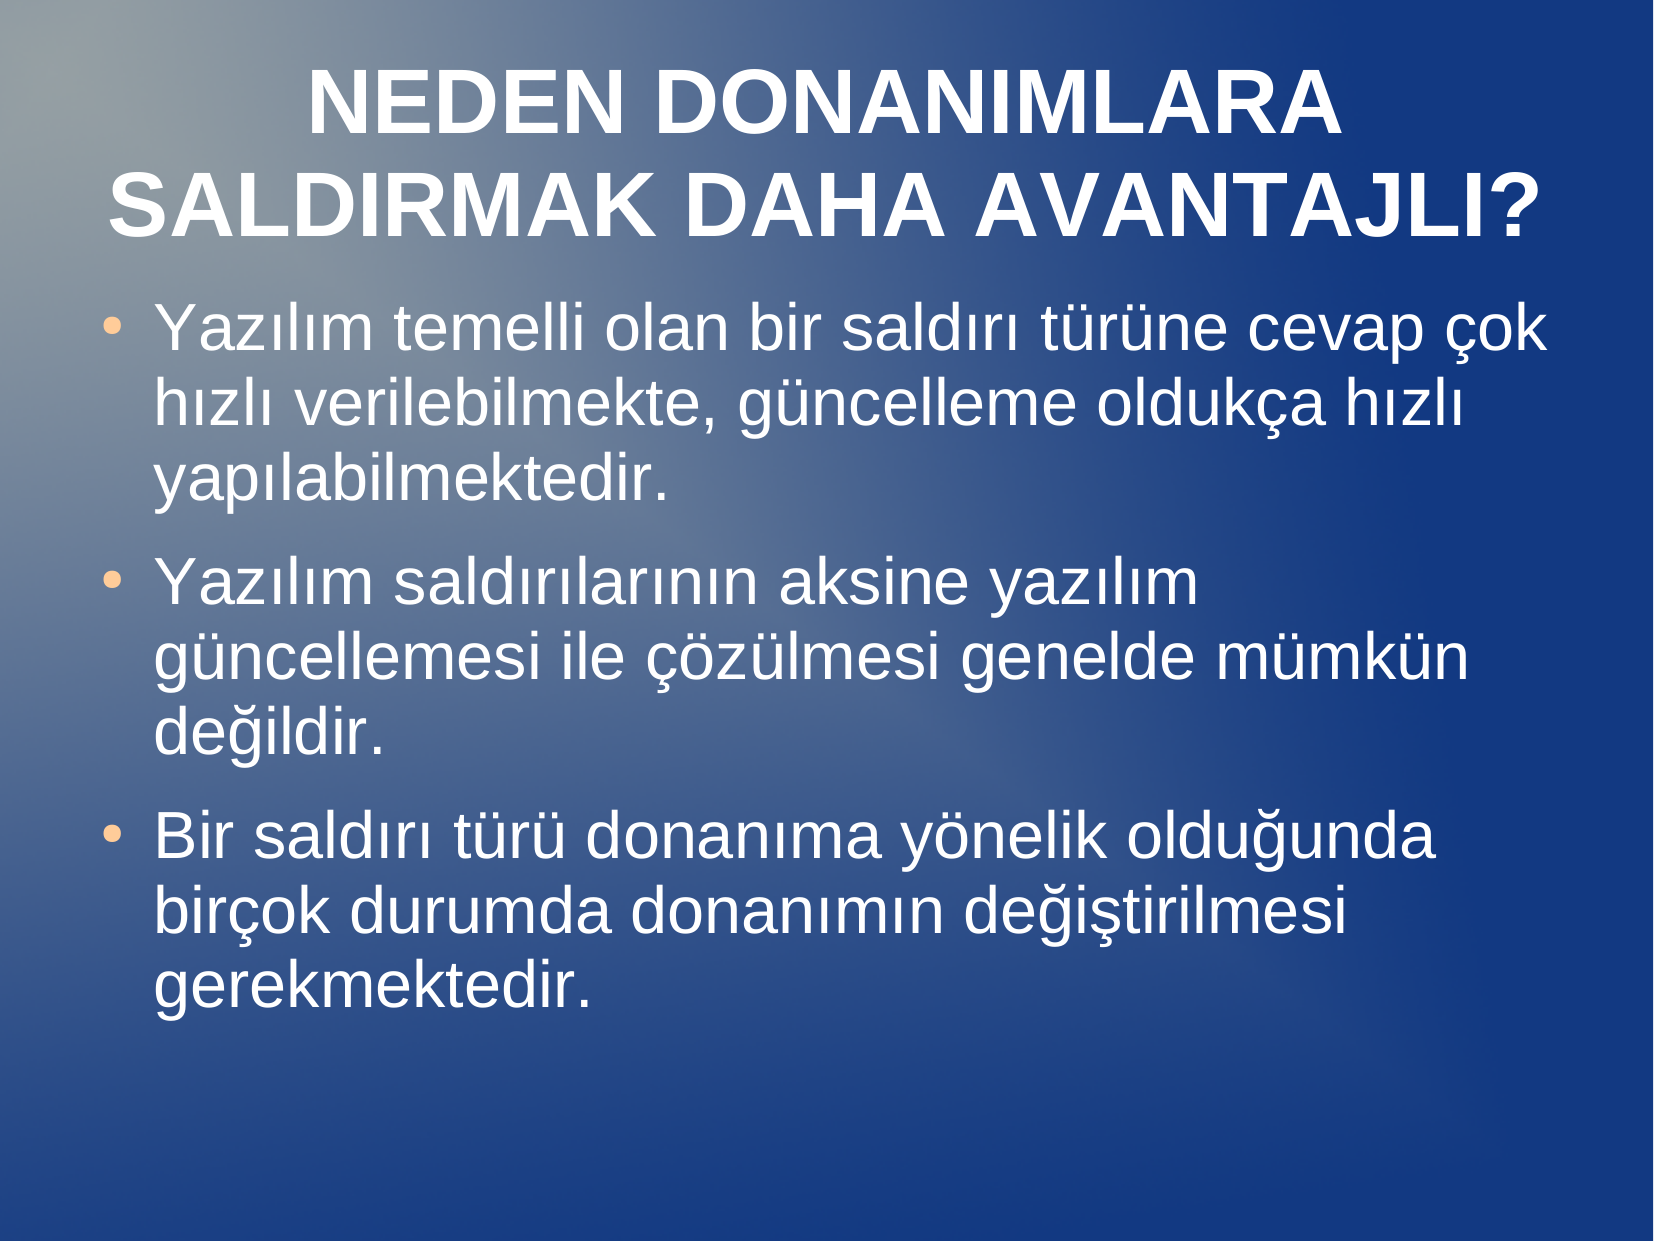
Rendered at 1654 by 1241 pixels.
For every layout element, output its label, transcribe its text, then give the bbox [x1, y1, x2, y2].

picture [0, 0, 1654, 1241]
title NEDEN DONANIMLARA SALDIRMAK DAHA AVANTAJLI? [82, 50, 1571, 256]
list Yazılım temelli olan bir saldırı türüne cevap çok hızlı verilebilmekte, güncelleme oldukça hızlı yapılabilmektedir. Yazılım saldırılarının aksine yazılım güncellemesi ile çözülmesi genelde mümkün değildir. Bir saldırı türü donanıma yönelik olduğunda birçok durumda donanımın değiştirilmesi gerekmektedir. [82, 290, 1571, 1095]
